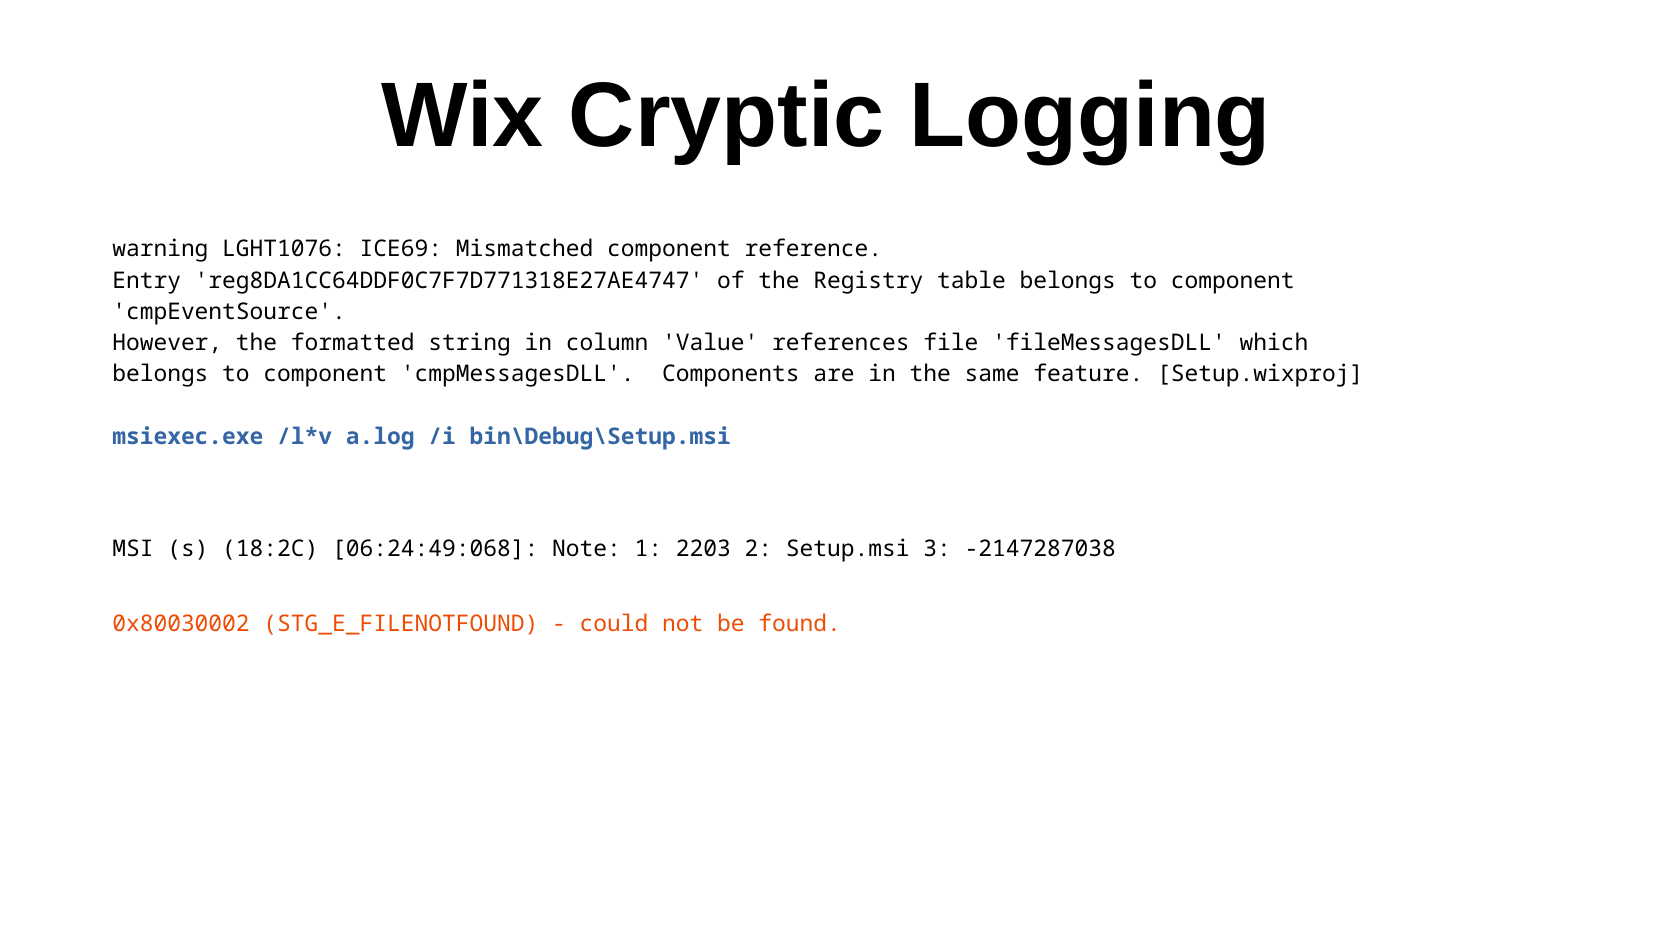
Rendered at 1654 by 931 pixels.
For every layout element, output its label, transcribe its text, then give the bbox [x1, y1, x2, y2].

text_box 0x80030002 (STG_E_FILENOTFOUND) - could not be found. [97, 600, 1148, 642]
text_box warning LGHT1076: ICE69: Mismatched component reference. Entry 'reg8DA1CC64DDF0C7F7D771318E27AE4747' of the Registry table belongs to component 'cmpEventSource'. However, the formatted string in column 'Value' references file 'fileMessagesDLL' which belongs to component 'cmpMessagesDLL'. Components are in the same feature. [Setup.wixproj] [97, 225, 1388, 413]
text_box MSI (s) (18:2C) [06:24:49:068]: Note: 1: 2203 2: Setup.msi 3: -2147287038 [97, 525, 1298, 601]
title Wix Cryptic Logging [82, 37, 1571, 193]
text_box msiexec.exe /l*v a.log /i bin\Debug\Setup.msi [97, 412, 923, 455]
